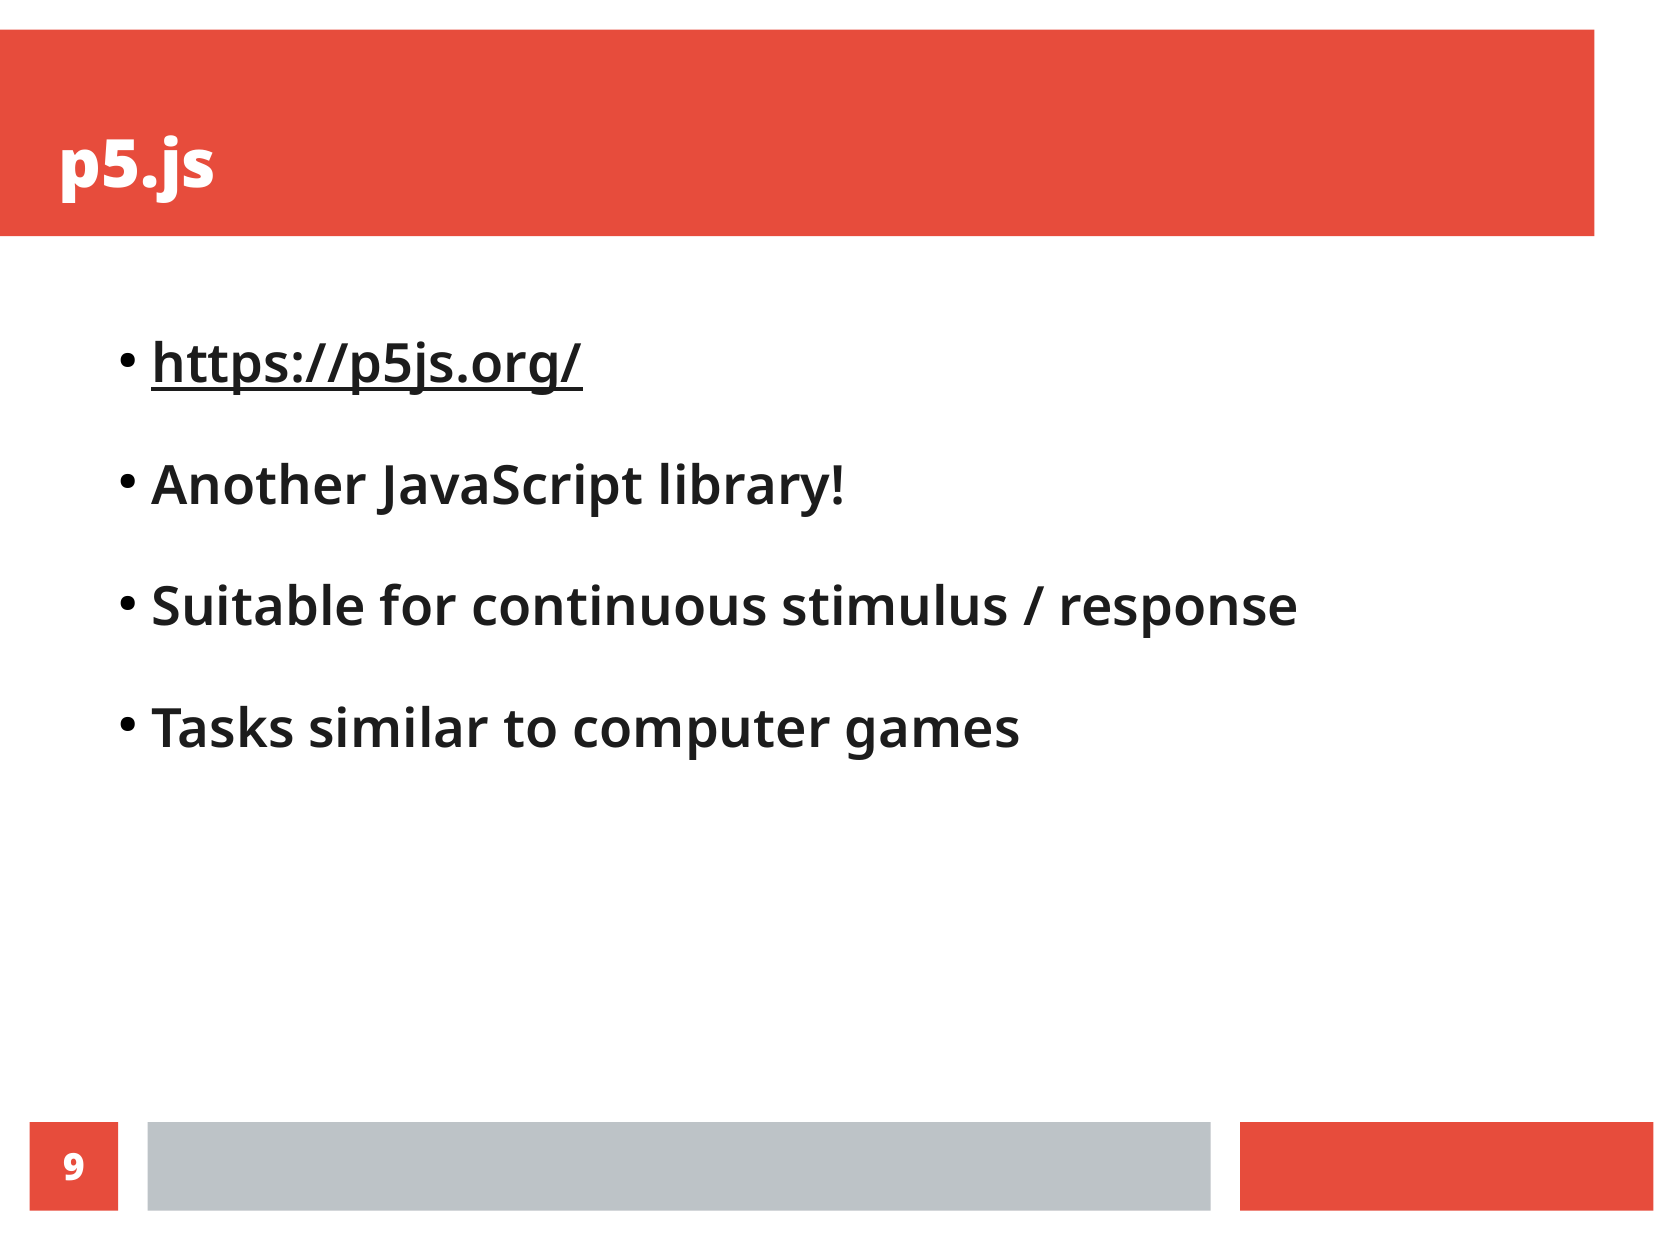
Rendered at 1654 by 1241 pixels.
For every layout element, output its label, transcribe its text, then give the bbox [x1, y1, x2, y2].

title p5.js [59, 59, 1595, 207]
list https://p5js.org/ Another JavaScript library! Suitable for continuous stimulus / response Tasks similar to computer games [59, 324, 1565, 1093]
